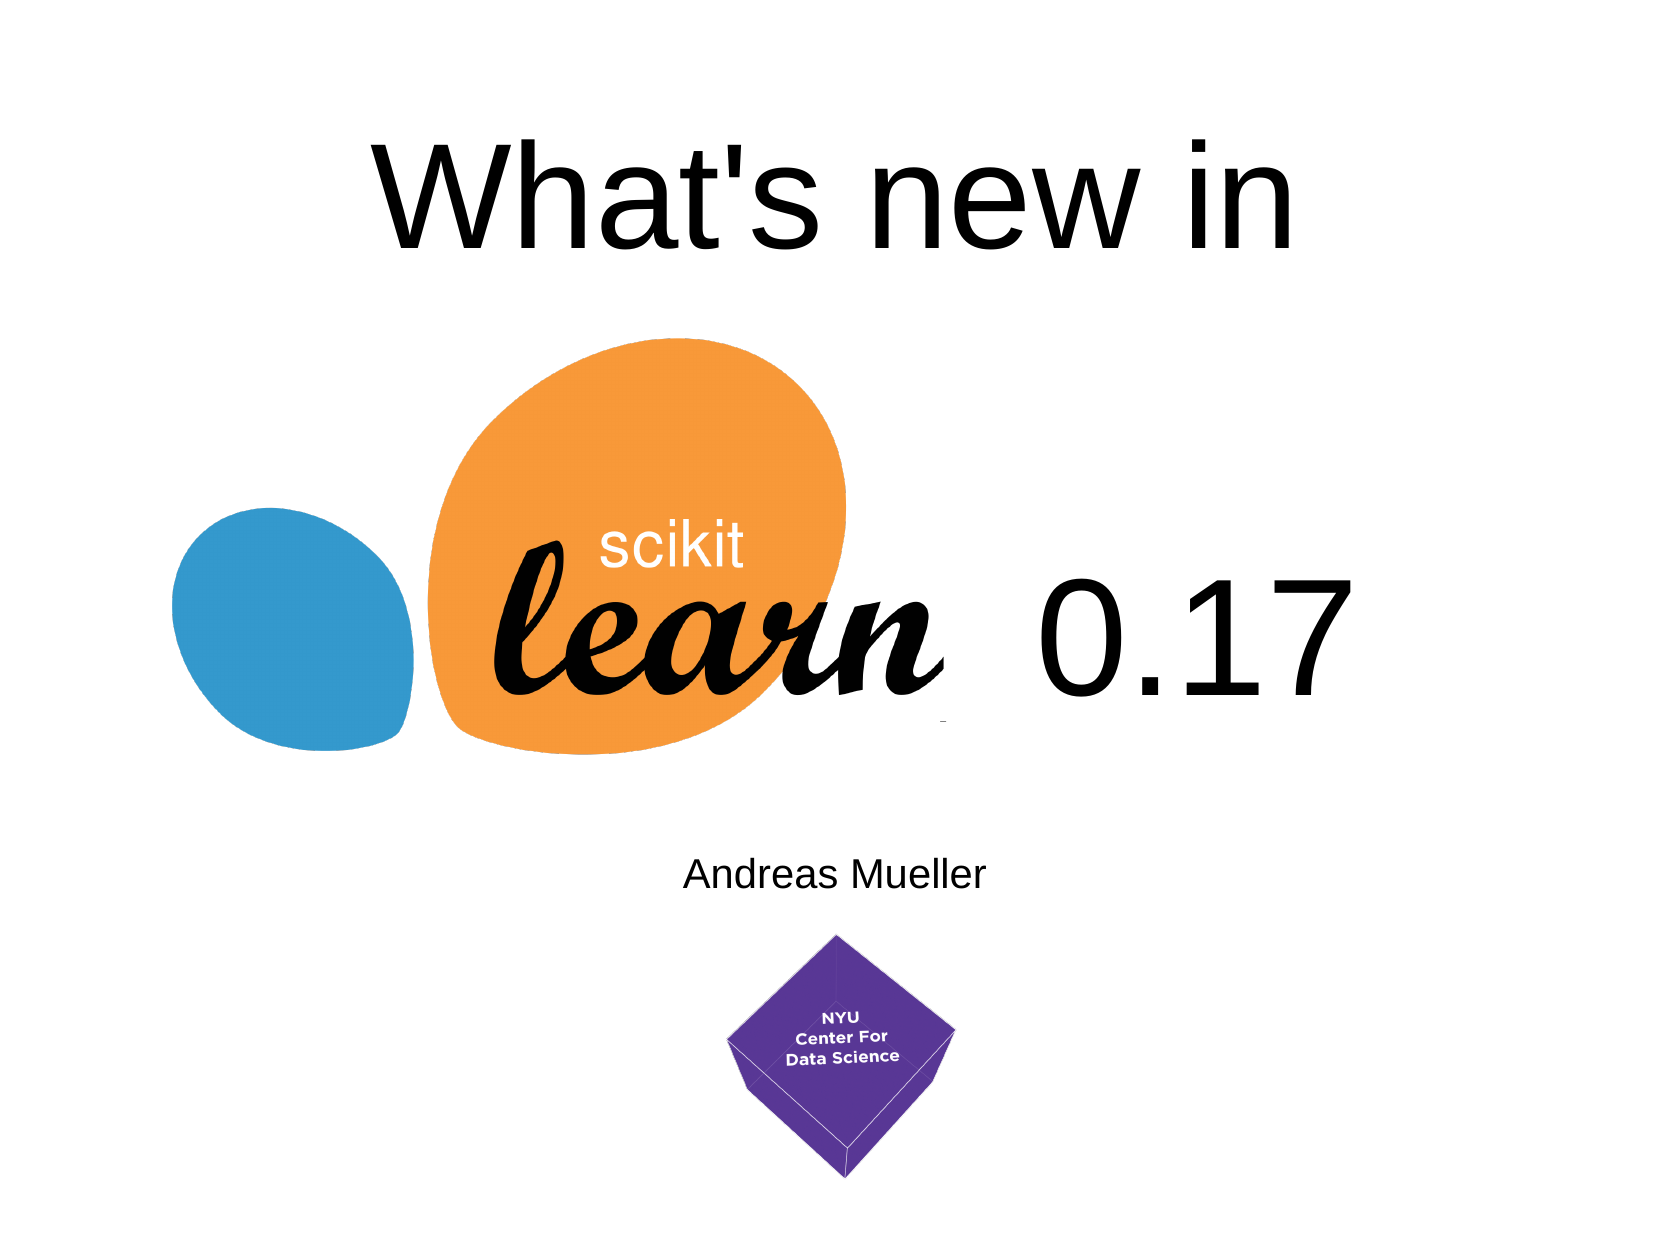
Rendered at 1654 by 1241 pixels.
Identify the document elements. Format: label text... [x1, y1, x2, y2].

picture [154, 239, 961, 781]
text_box 0.17 [1020, 537, 1516, 757]
text_box Andreas Mueller [602, 843, 1068, 906]
text_box What's new in [265, 105, 1406, 288]
picture [604, 929, 1066, 1190]
